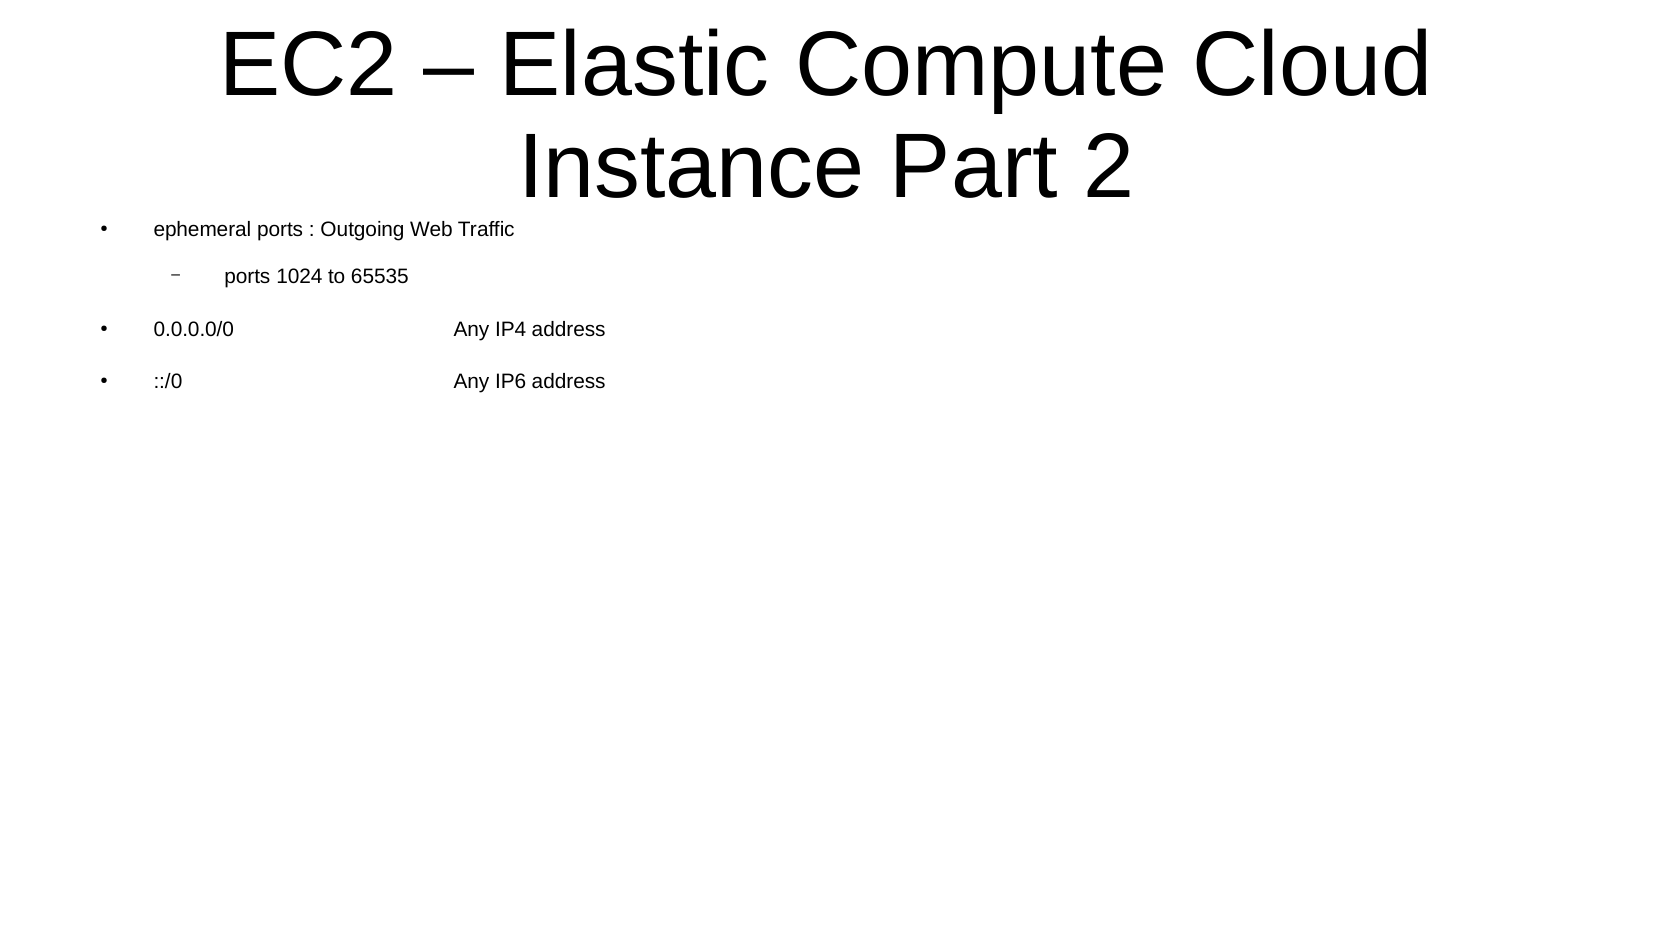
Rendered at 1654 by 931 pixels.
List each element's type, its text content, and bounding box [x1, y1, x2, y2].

title EC2 – Elastic Compute Cloud Instance Part 2 [82, 12, 1571, 217]
list ephemeral ports : Outgoing Web Traffic ports 1024 to 65535 0.0.0.0/0 Any IP4 address ::/0 Any IP6 address [82, 217, 1621, 916]
